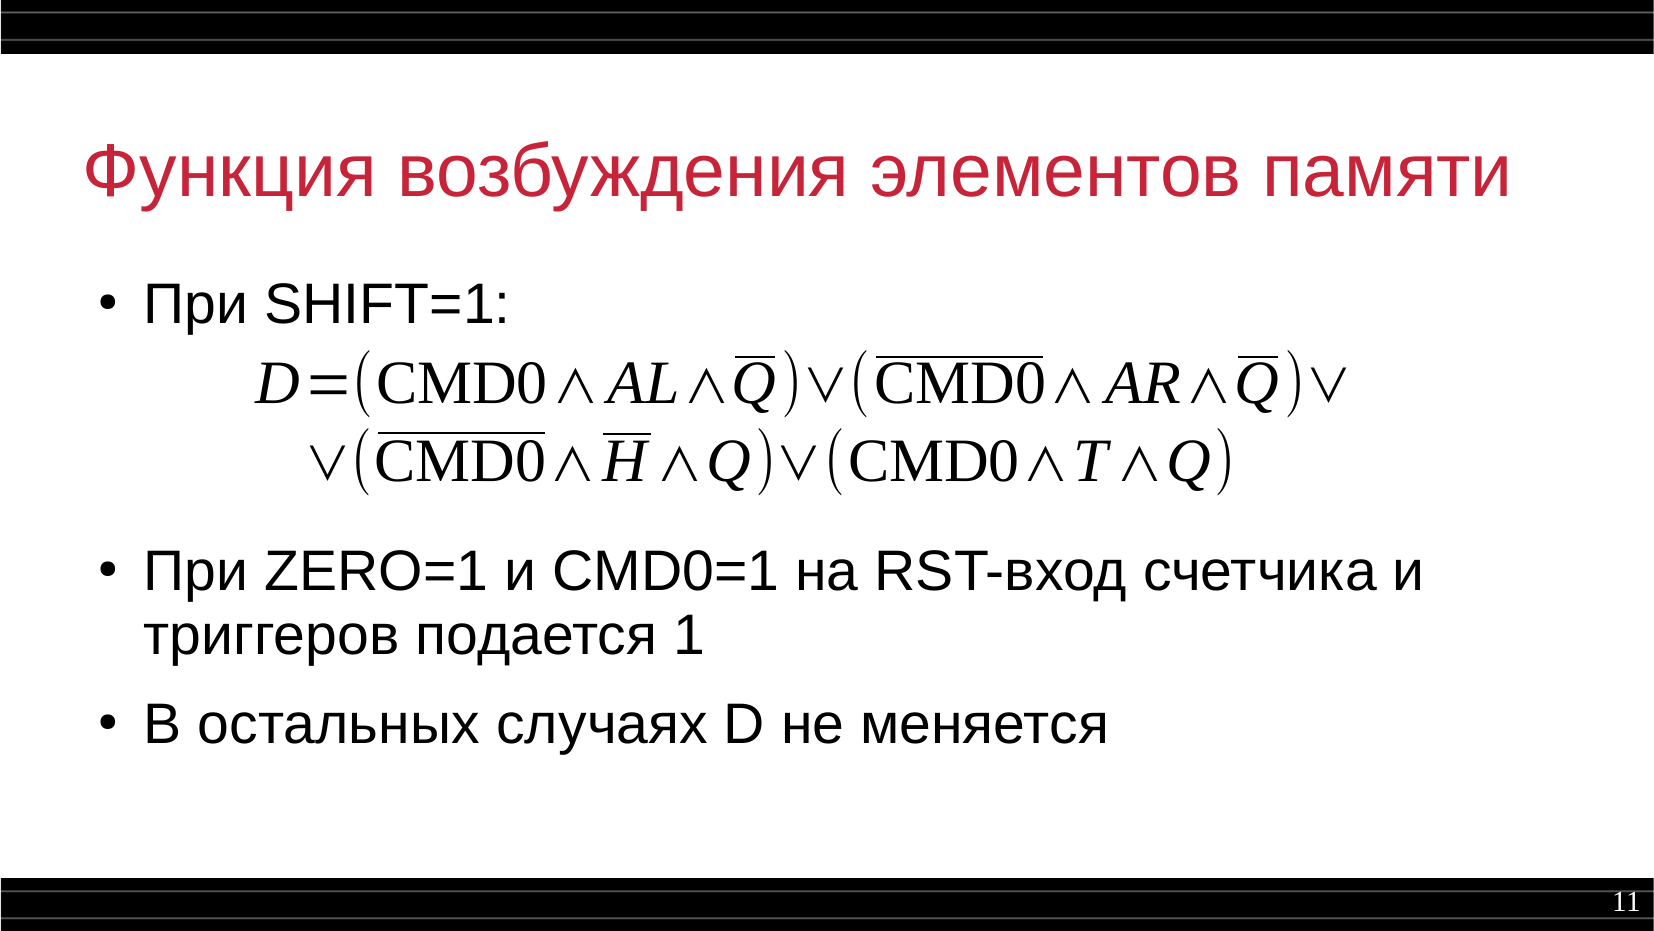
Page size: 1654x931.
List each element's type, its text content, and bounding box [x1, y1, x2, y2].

list При SHIFT=1: При ZERO=1 и CMD0=1 на RST-вход счетчика и триггеров подается 1 В остальных случаях D не меняется [82, 271, 1571, 758]
picture [0, 0, 1654, 54]
chart [252, 348, 1359, 500]
title Функция возбуждения элементов памяти [82, 67, 1571, 271]
picture [0, 878, 1654, 931]
